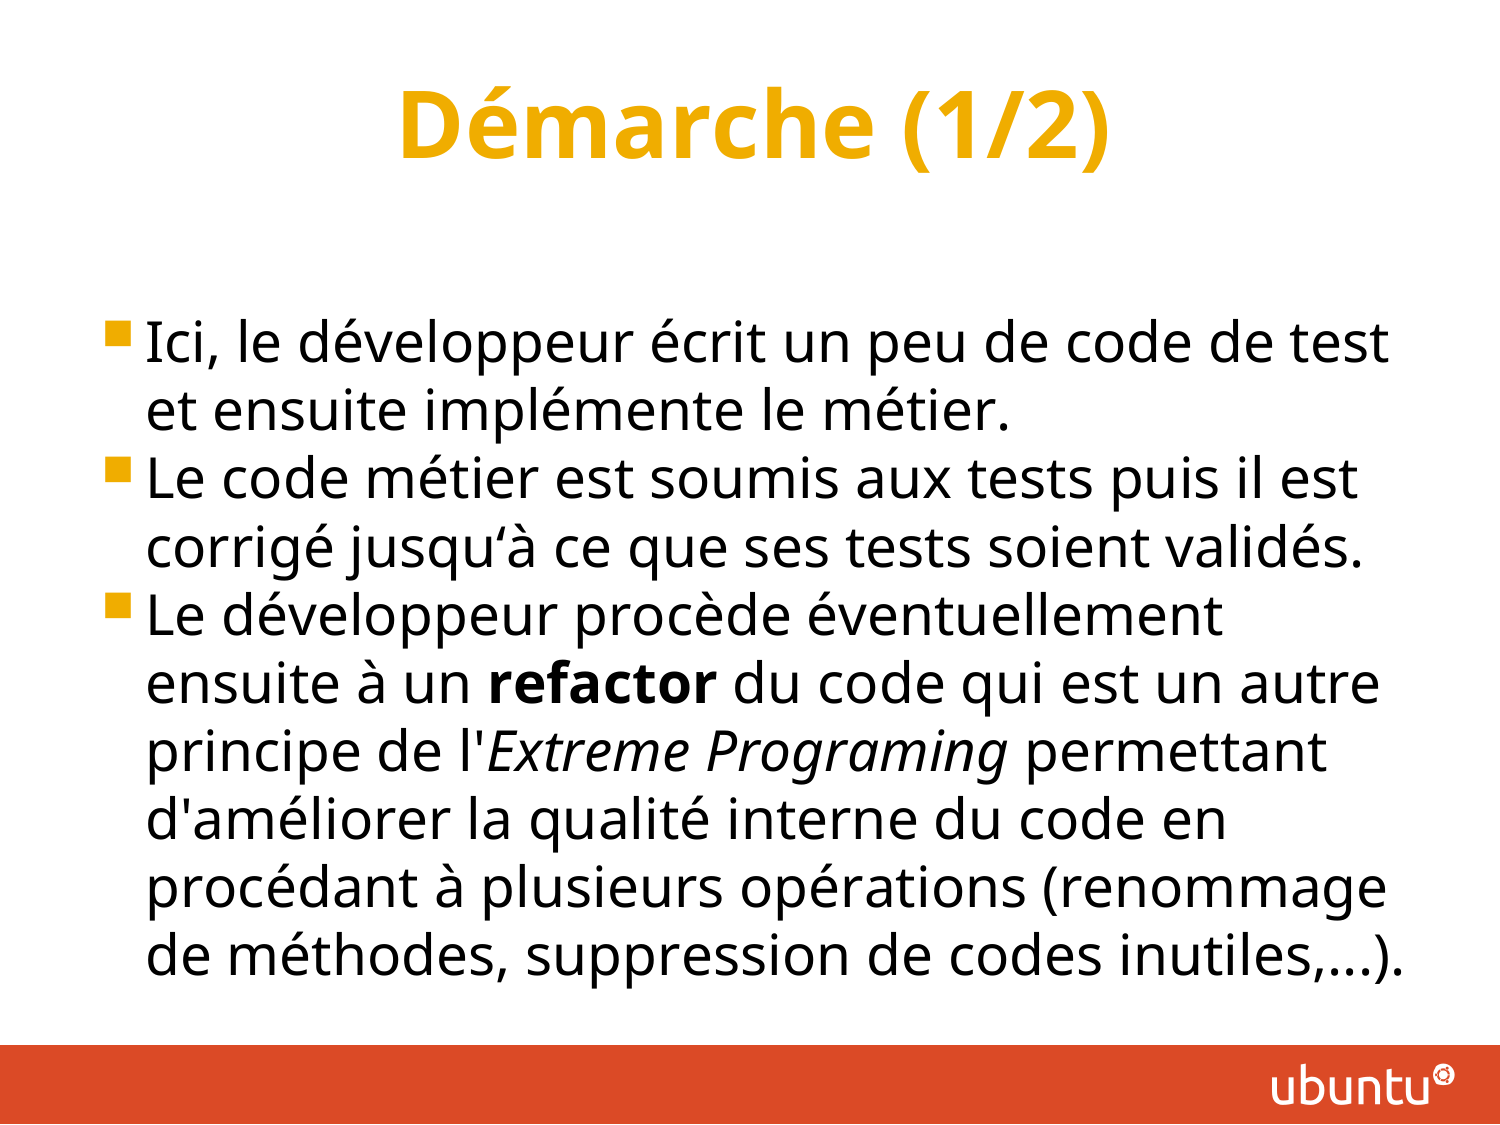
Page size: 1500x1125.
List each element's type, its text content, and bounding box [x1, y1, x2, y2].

title Démarche (1/2) [75, 25, 1425, 231]
list Ici, le développeur écrit un peu de code de test et ensuite implémente le métier. Le code métier est soumis aux tests puis il est corrigé jusqu‘à ce que ses tests soient validés. Le développeur procède éventuellement ensuite à un refactor du code qui est un autre principe de l'Extreme Programing permettant d'améliorer la qualité interne du code en procédant à plusieurs opérations (renommage de méthodes, suppression de codes inutiles,...). [75, 291, 1425, 1050]
picture [0, 1045, 1500, 1124]
